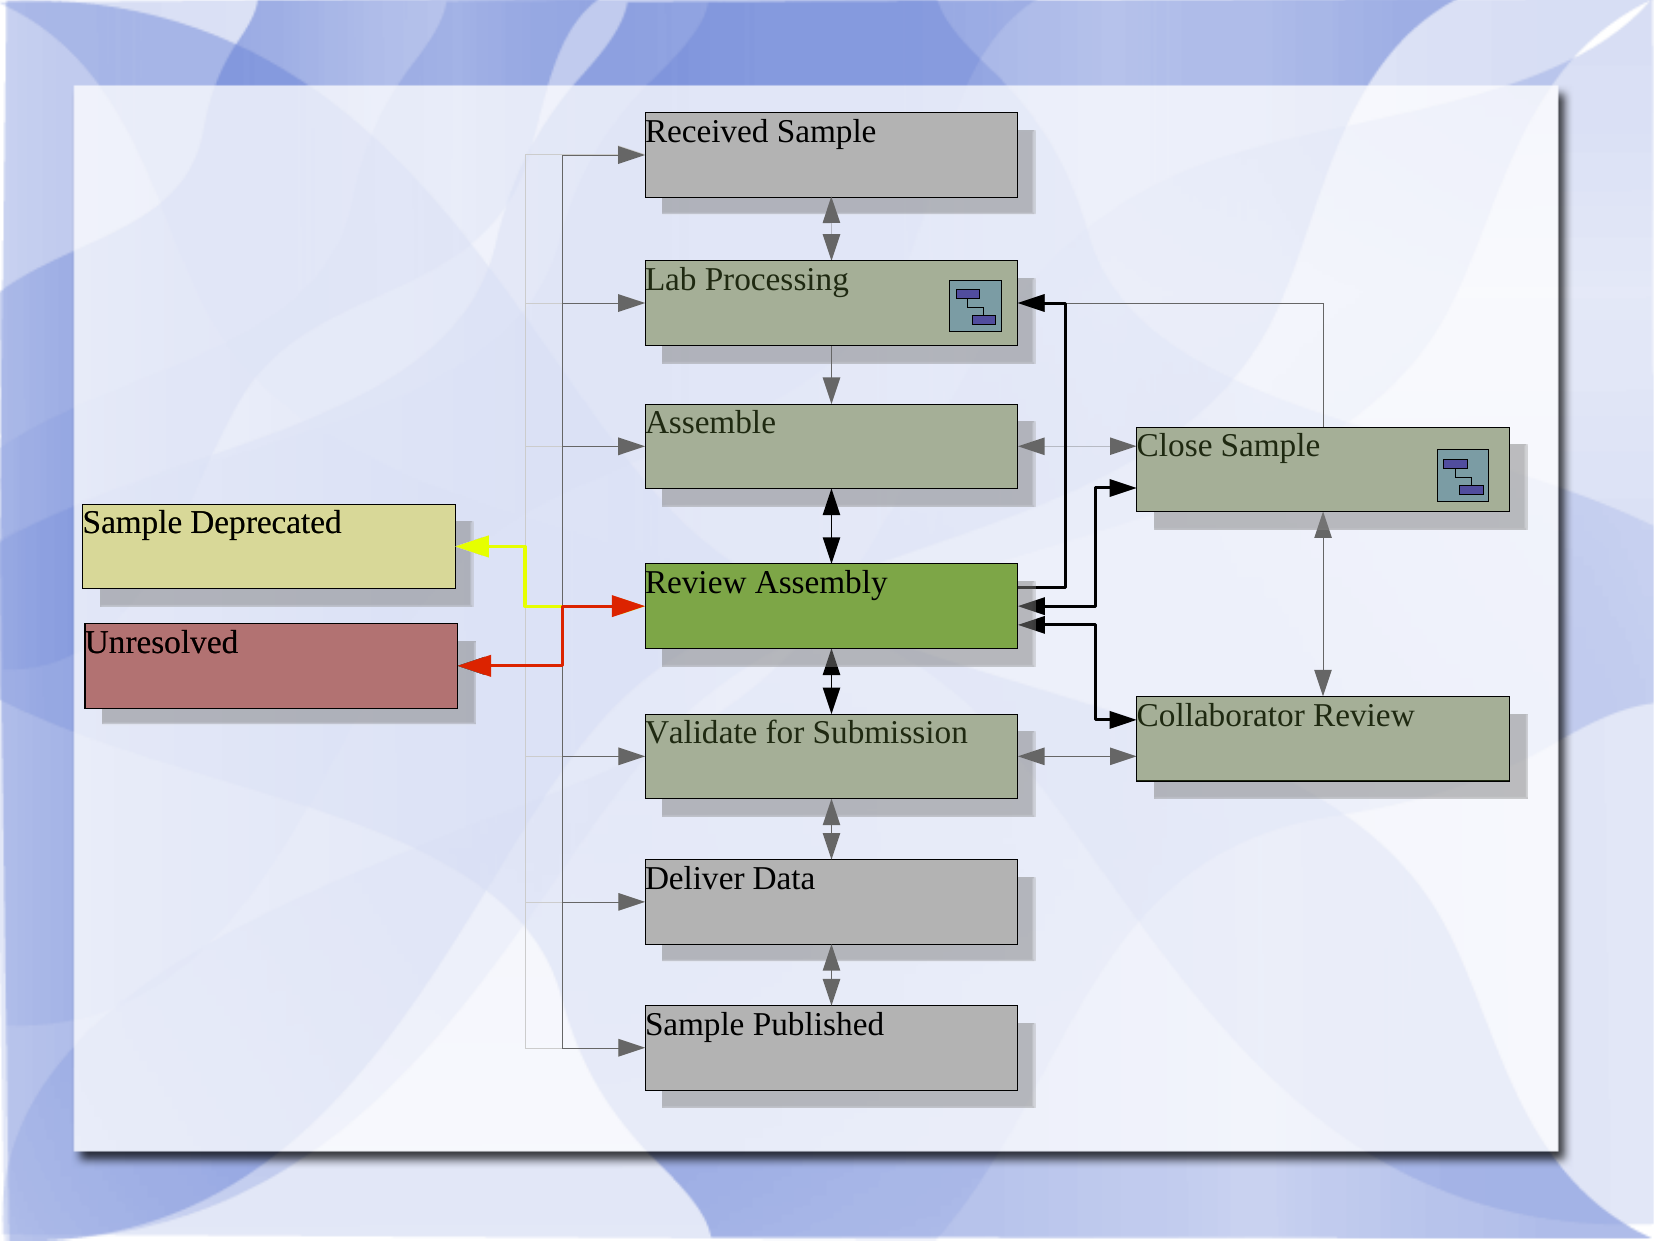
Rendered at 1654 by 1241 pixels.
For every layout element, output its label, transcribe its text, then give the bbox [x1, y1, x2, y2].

text_box [645, 714, 1018, 799]
text_box [645, 260, 1018, 346]
text_box [645, 404, 1018, 489]
text_box Review Assembly [645, 563, 1018, 649]
title [552, 605, 560, 663]
text_box [1136, 696, 1510, 782]
text_box Unresolved [85, 623, 458, 709]
text_box Deliver Data [645, 859, 1018, 945]
text_box Received Sample [645, 112, 1018, 198]
text_box Sample Published [645, 1005, 1018, 1091]
picture [0, 0, 1654, 1241]
text_box Sample Deprecated [82, 504, 456, 589]
text_box [1136, 427, 1510, 512]
